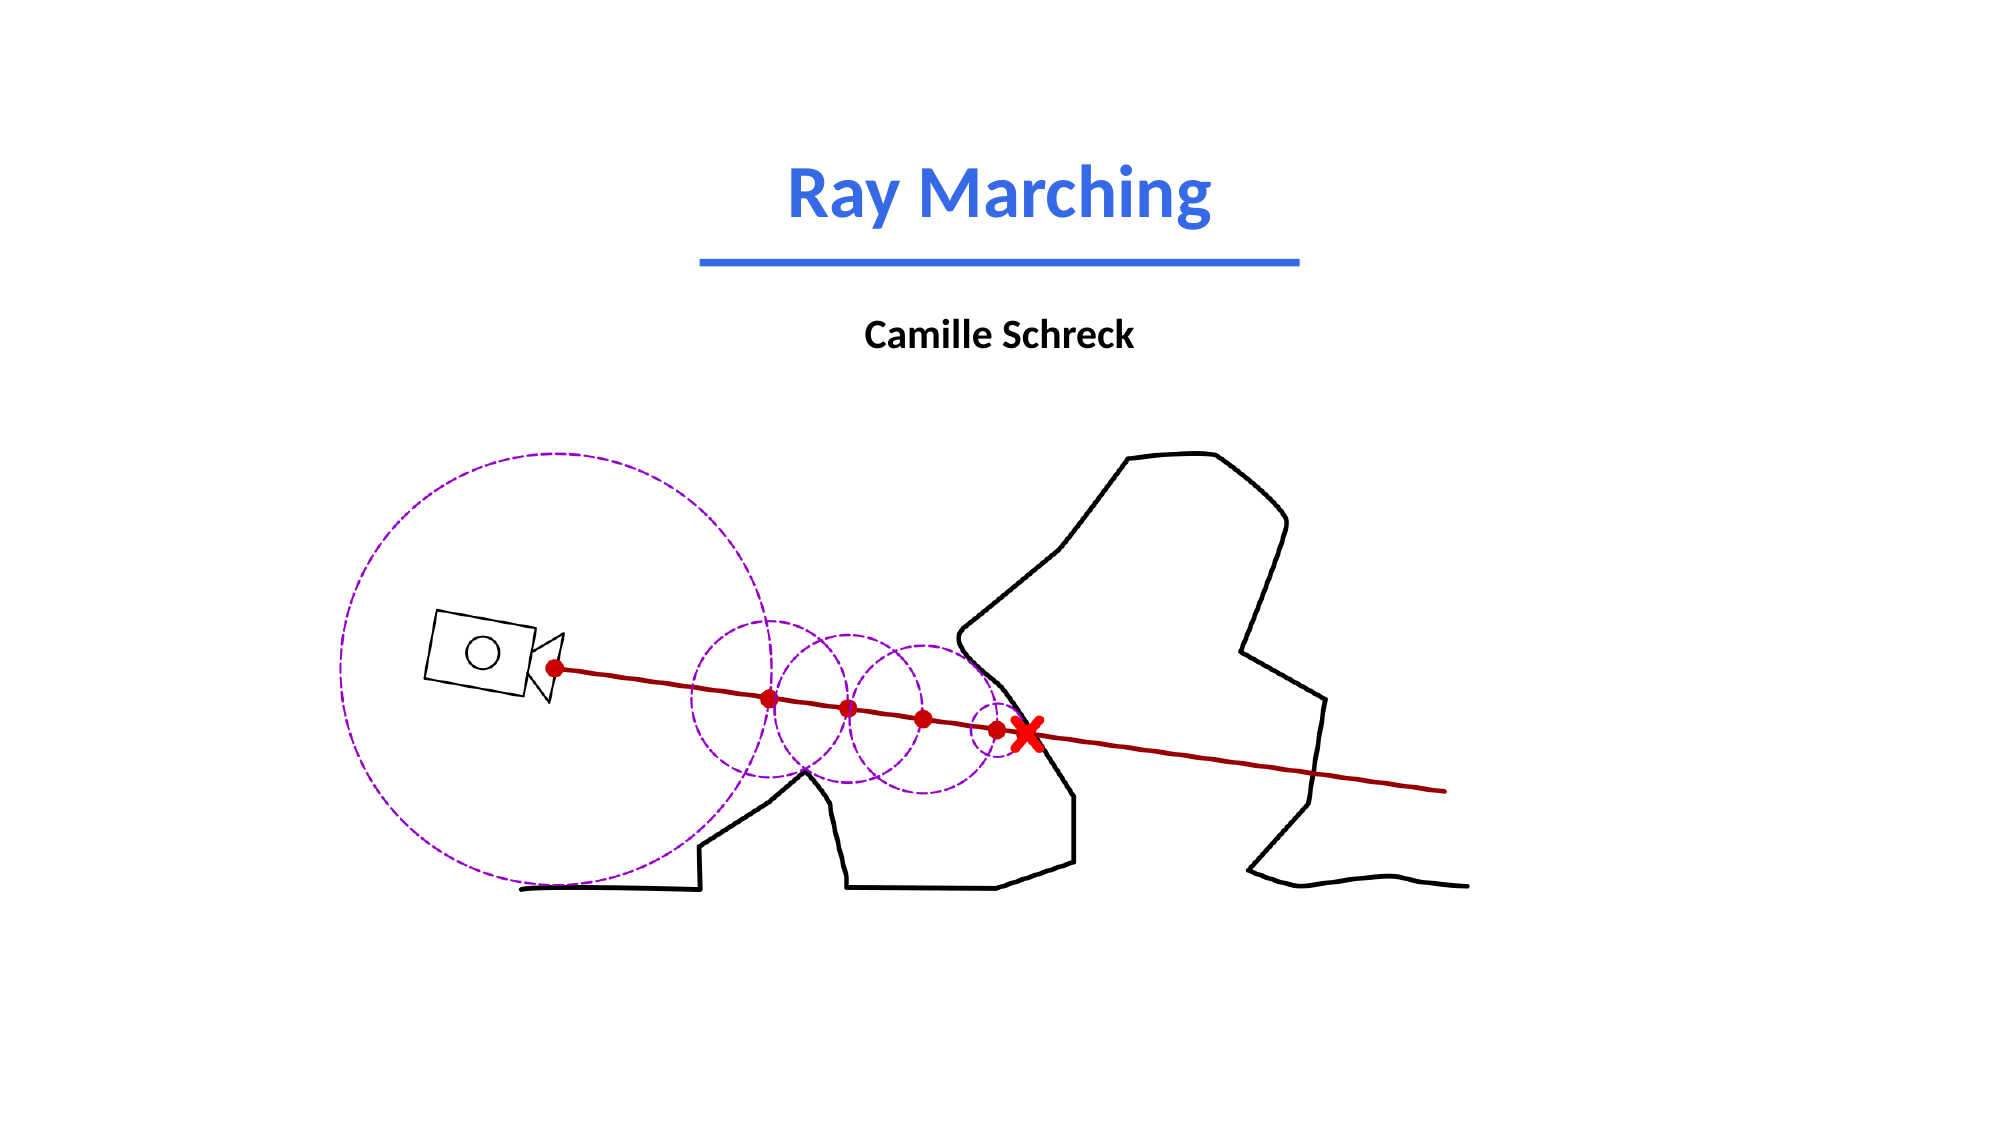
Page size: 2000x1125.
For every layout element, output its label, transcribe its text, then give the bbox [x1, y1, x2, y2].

picture [337, 417, 1576, 1013]
text_box Camille Schreck [699, 299, 1300, 357]
text_box Ray Marching [362, 135, 1638, 225]
